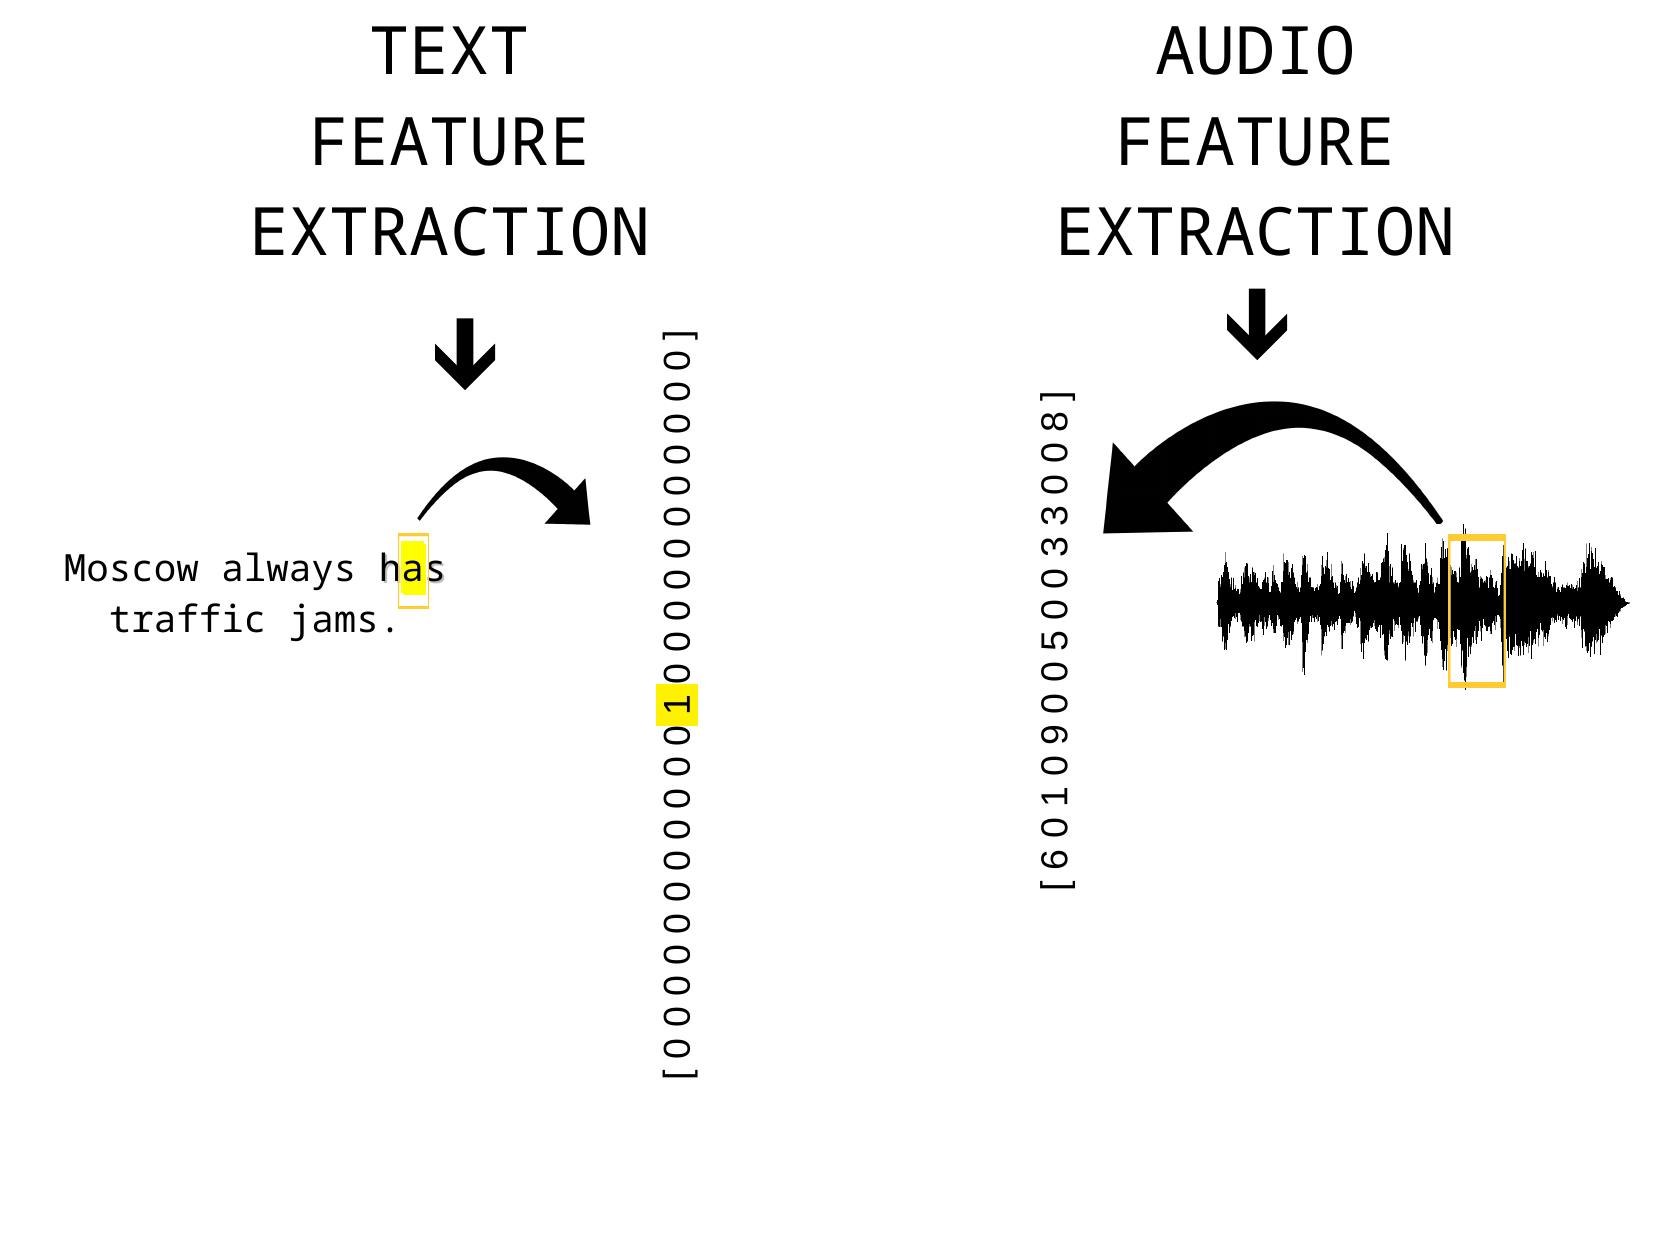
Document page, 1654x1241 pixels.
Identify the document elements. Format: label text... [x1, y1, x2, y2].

text_box TEXT FEATURE EXTRACTION [240, 23, 661, 346]
text_box AUDIO FEATURE EXTRACTION [1045, 23, 1466, 346]
text_box [ 0 0 0 0 0 0 0 0 0 0 0 1 0 0 0 0 0 0 0 0 0 0 0 ] [ 6 0 1 0 9 0 0 5 0 0 3 3 0 0 8 ] [648, 60, 1126, 1096]
subtitle Moscow always has traffic jams. [45, 480, 466, 706]
picture [1126, 288, 1630, 691]
picture [398, 533, 429, 610]
picture [435, 346, 496, 391]
picture [414, 409, 613, 605]
